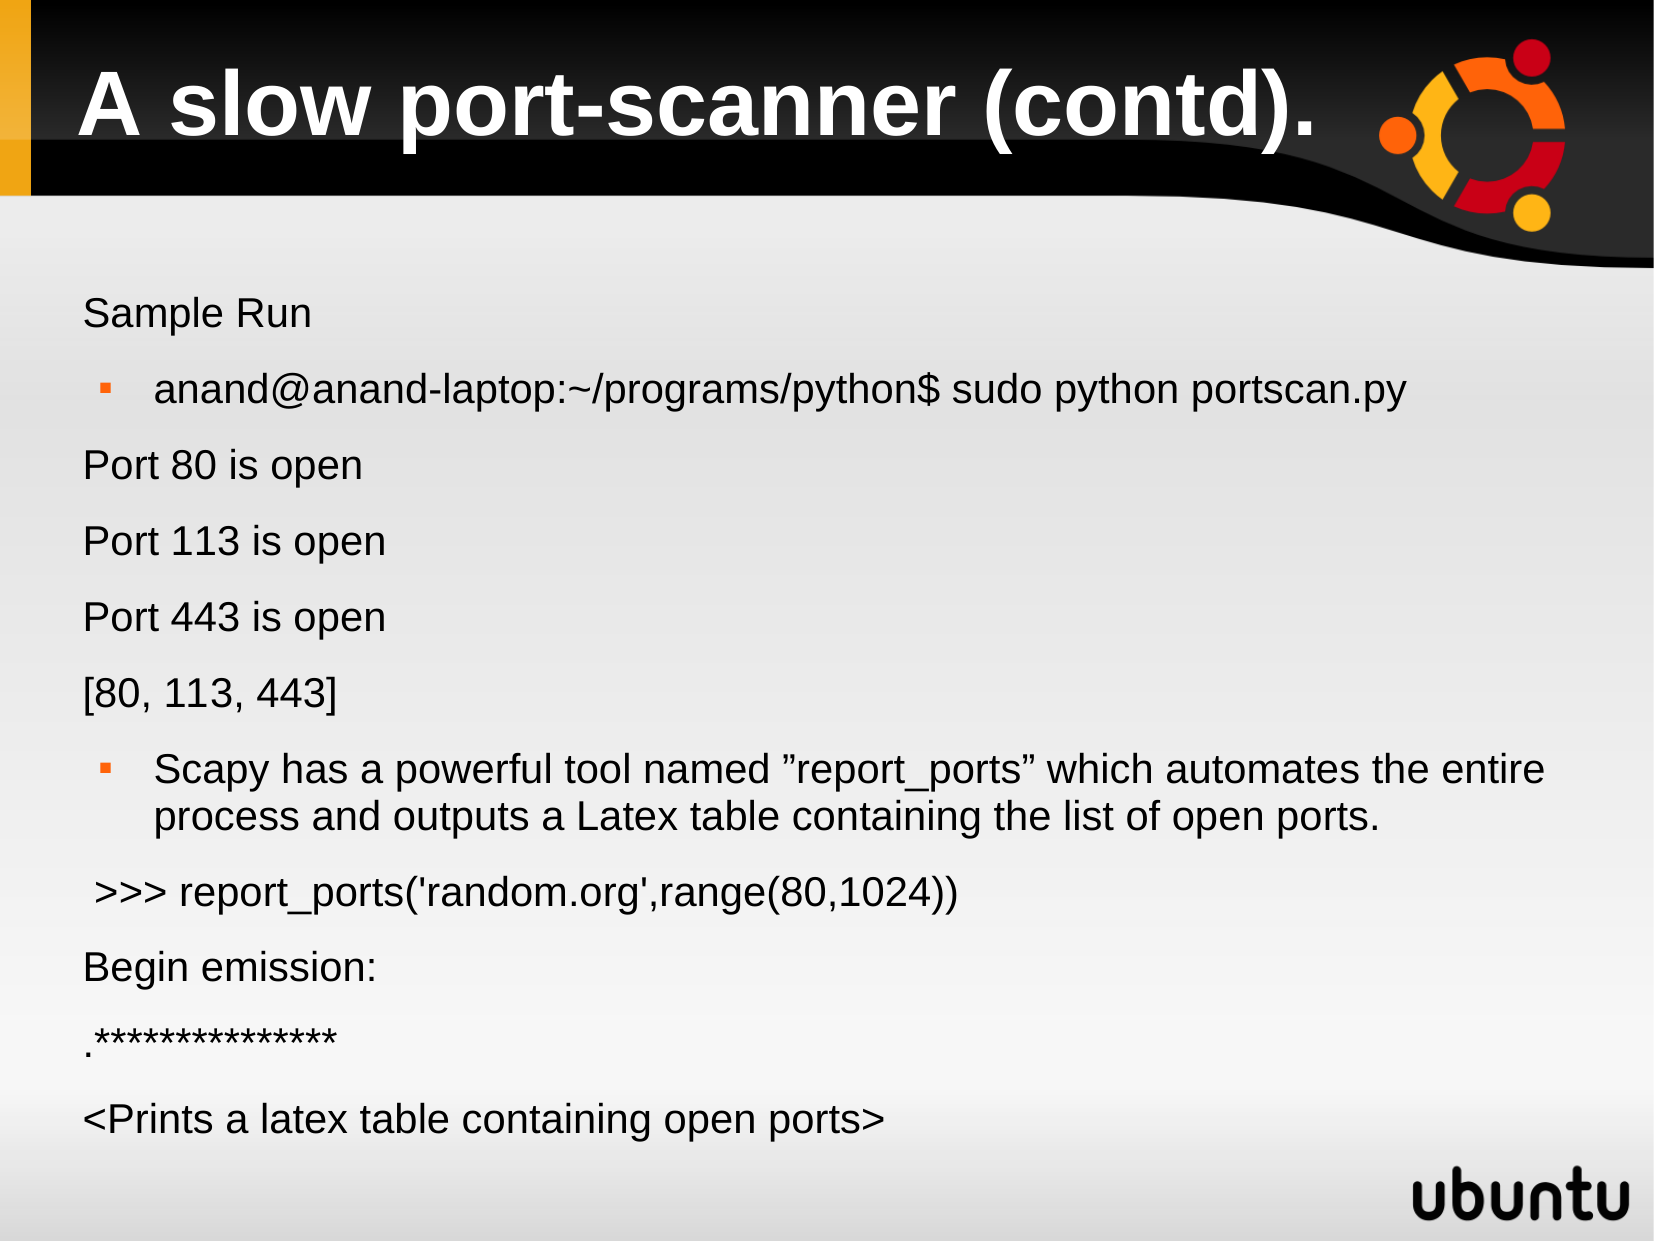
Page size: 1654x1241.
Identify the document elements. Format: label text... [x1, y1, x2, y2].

list Sample Run anand@anand-laptop:~/programs/python$ sudo python portscan.py Port 80 is open Port 113 is open Port 443 is open [80, 113, 443] Scapy has a powerful tool named ”report_ports” which automates the entire process and outputs a Latex table containing the list of open ports. >>> report_ports('random.org',range(80,1024)) Begin emission: .*************** <Prints a latex table containing open ports> [82, 290, 1571, 1219]
title A slow port-scanner (contd). [76, 7, 1565, 200]
picture [0, 0, 1654, 1241]
